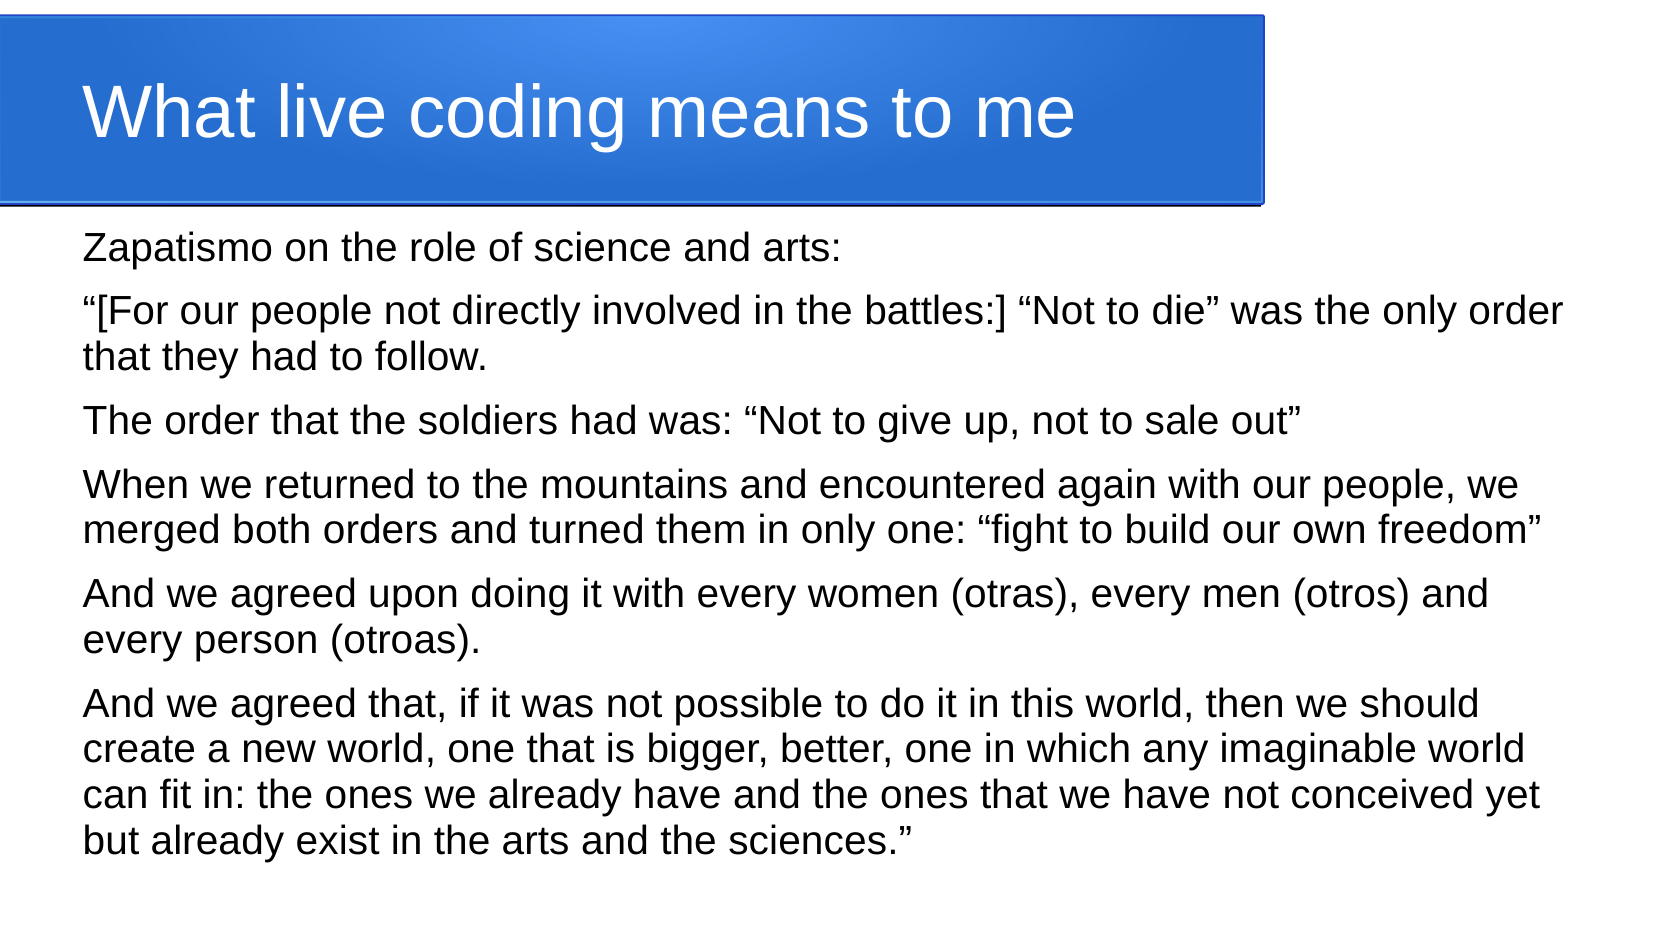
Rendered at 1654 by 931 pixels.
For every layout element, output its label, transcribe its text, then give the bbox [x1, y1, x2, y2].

list Zapatismo on the role of science and arts: “[For our people not directly involved in the battles:] “Not to die” was the only order that they had to follow. The order that the soldiers had was: “Not to give up, not to sale out” When we returned to the mountains and encountered again with our people, we merged both orders and turned them in only one: “fight to build our own freedom” And we agreed upon doing it with every women (otras), every men (otros) and every person (otroas). And we agreed that, if it was not possible to do it in this world, then we should create a new world, one that is bigger, better, one in which any imaginable world can fit in: the ones we already have and the ones that we have not conceived yet but already exist in the arts and the sciences.” [82, 224, 1571, 901]
title What live coding means to me [82, 35, 1235, 189]
